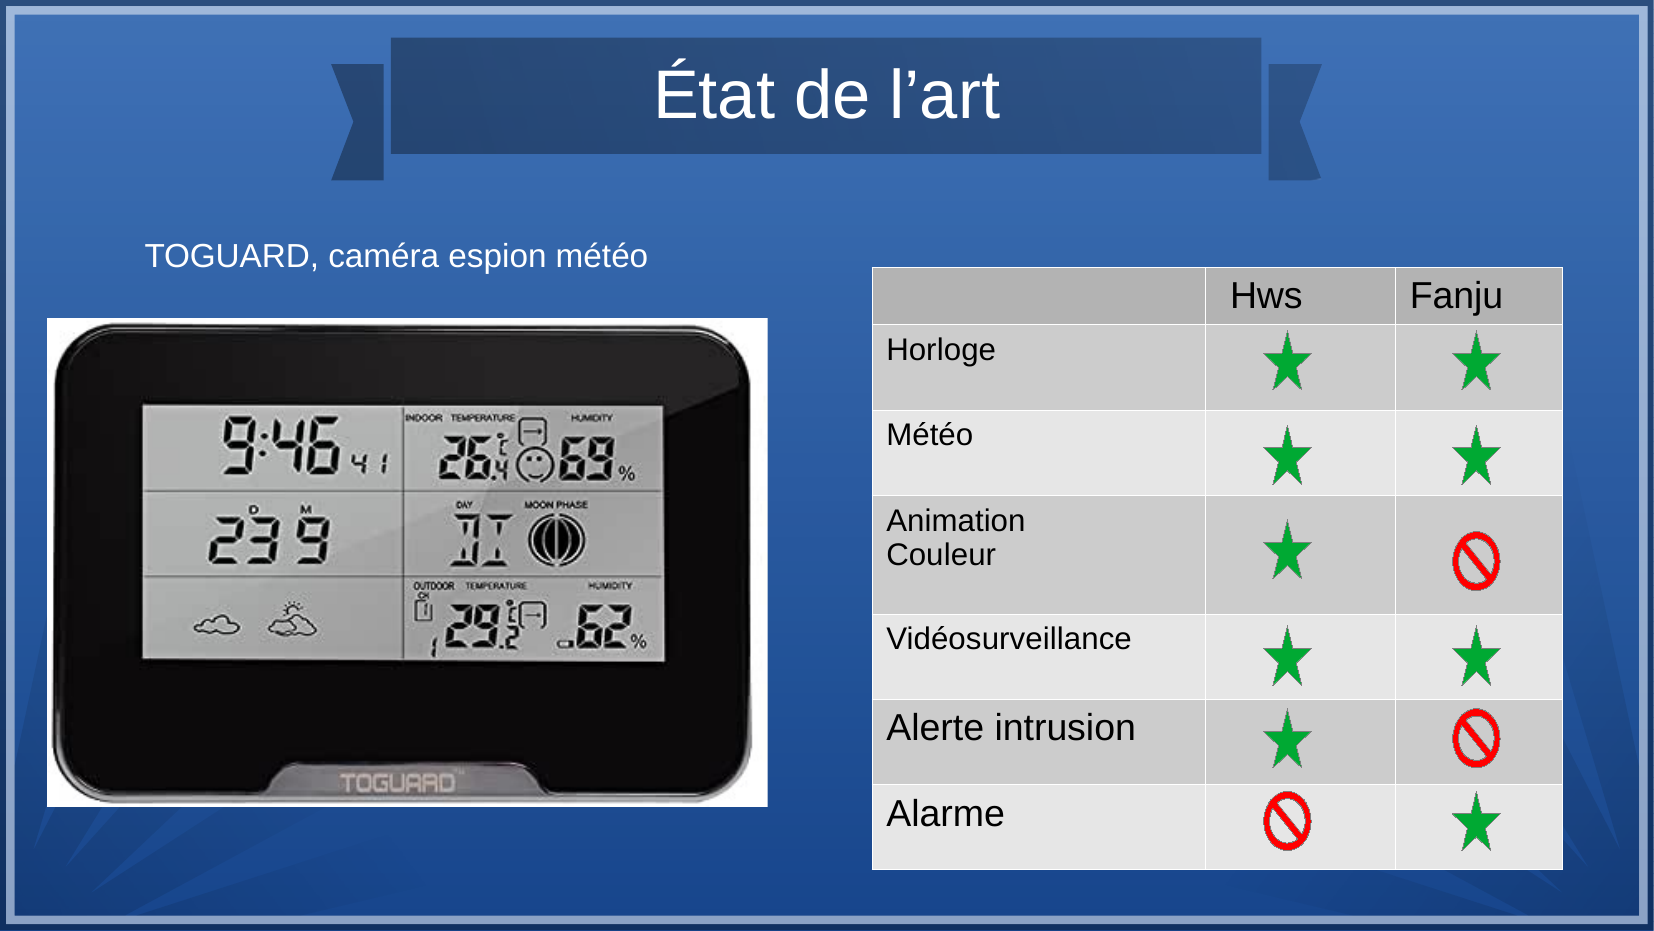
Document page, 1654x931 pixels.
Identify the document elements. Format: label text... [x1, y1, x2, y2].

text_box [1452, 330, 1501, 390]
table_cell [1206, 411, 1395, 495]
table_cell [1396, 615, 1562, 699]
table_cell [1206, 615, 1395, 699]
text_box [1263, 425, 1312, 485]
table_cell [1206, 325, 1395, 410]
text_box [1263, 791, 1312, 851]
table_cell [1206, 496, 1395, 614]
table_cell [1206, 700, 1395, 784]
table_header Hws [1206, 268, 1395, 324]
table_cell Alerte intrusion [873, 700, 1205, 784]
table_cell [1396, 785, 1562, 869]
table_cell [1396, 700, 1562, 784]
table_cell Vidéosurveillance [873, 615, 1205, 699]
text_box TOGUARD, caméra espion météo [129, 230, 721, 318]
table_cell Alarme [873, 785, 1205, 869]
text_box [1452, 531, 1501, 591]
table_cell Animation Couleur [873, 496, 1205, 614]
table_header [873, 268, 1205, 324]
text_box [1452, 425, 1501, 485]
table_cell [1206, 785, 1395, 869]
text_box [1452, 791, 1501, 851]
table_cell [1396, 411, 1562, 495]
table_cell Horloge [873, 325, 1205, 410]
table_cell [1396, 496, 1562, 614]
text_box [1263, 625, 1312, 686]
table_cell Météo [873, 411, 1205, 495]
text_box [1263, 519, 1312, 579]
picture [47, 318, 768, 827]
table_header Fanju [1396, 268, 1562, 324]
title État de l’art [389, 35, 1264, 154]
table_cell [1396, 325, 1562, 410]
text_box [1263, 708, 1312, 768]
text_box [1452, 708, 1501, 768]
text_box [1452, 625, 1501, 686]
text_box [1263, 330, 1312, 390]
